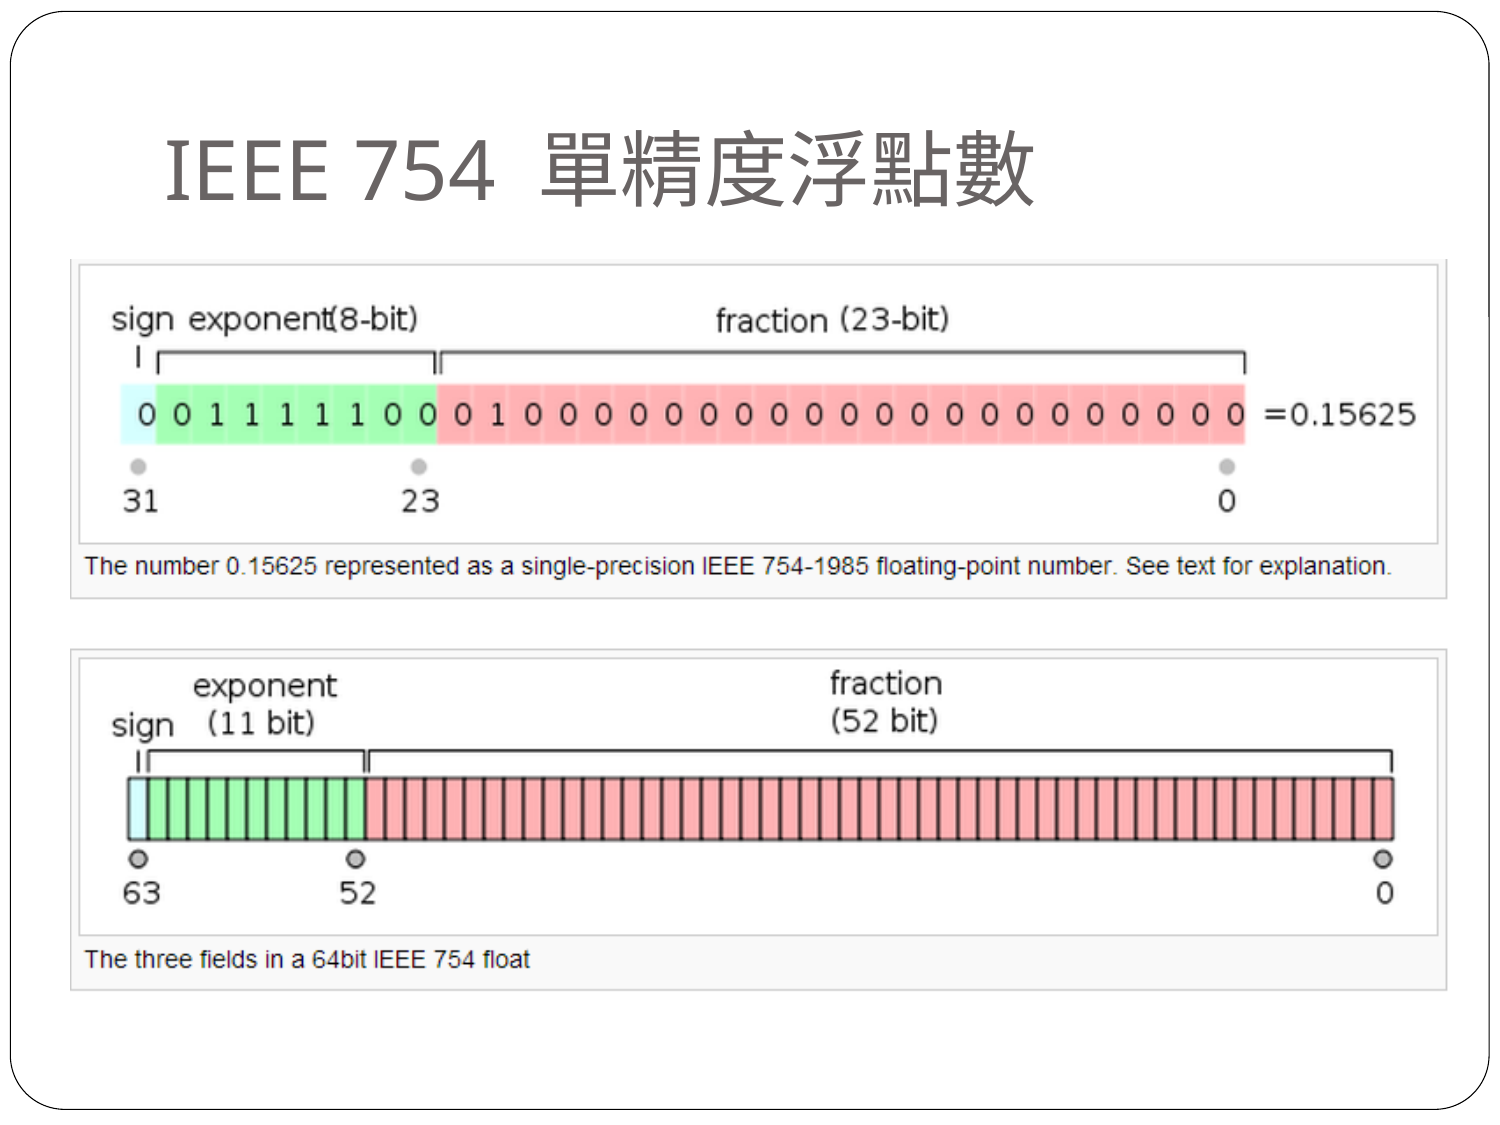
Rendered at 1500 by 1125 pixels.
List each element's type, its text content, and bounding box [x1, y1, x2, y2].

picture [70, 259, 1453, 993]
title IEEE 754 單精度浮點數 [150, 9, 1426, 233]
